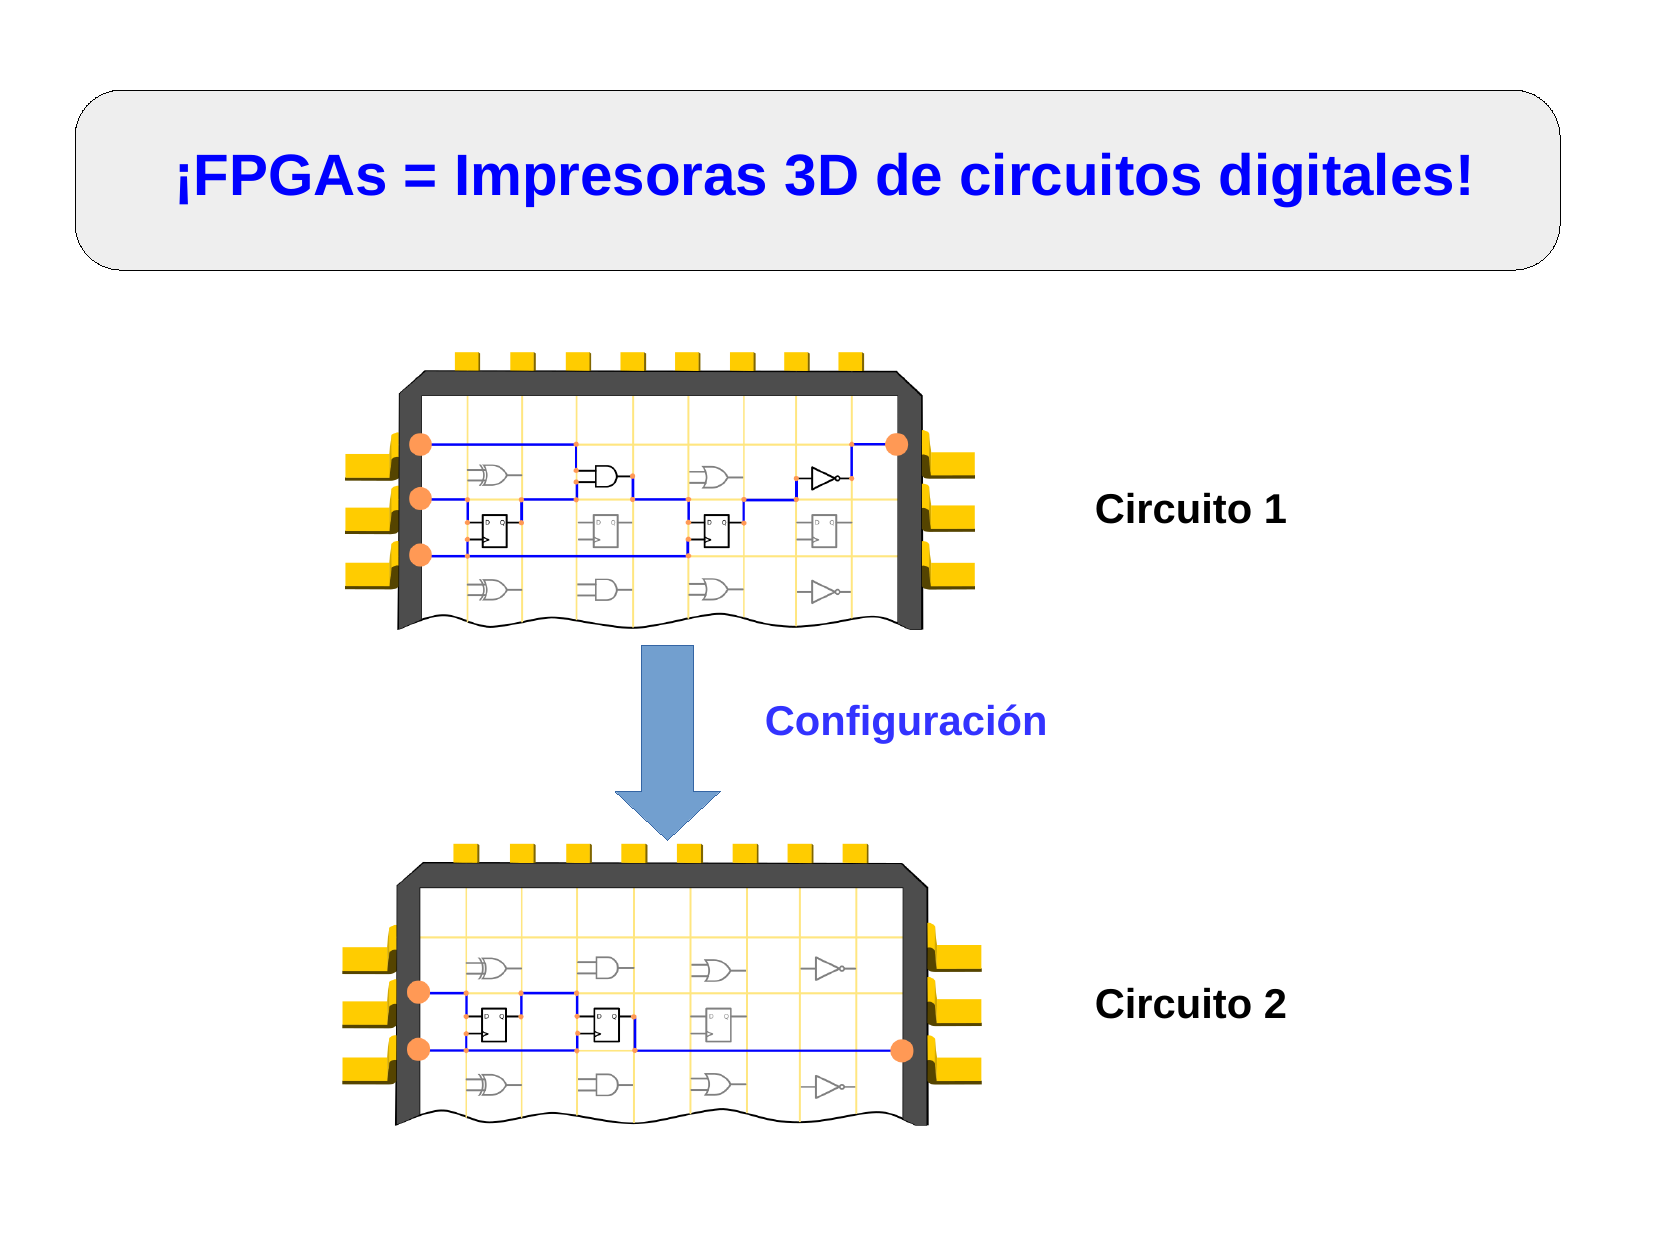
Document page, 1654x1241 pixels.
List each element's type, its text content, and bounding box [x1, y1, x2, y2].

text_box ¡FPGAs = Impresoras 3D de circuitos digitales! [135, 135, 1516, 227]
text_box Configuración [750, 690, 1081, 766]
text_box [615, 645, 721, 841]
text_box Circuito 1 [1080, 478, 1306, 541]
picture [345, 352, 975, 631]
text_box Circuito 2 [1080, 973, 1306, 1036]
picture [330, 829, 995, 1141]
text_box [75, 90, 1561, 271]
